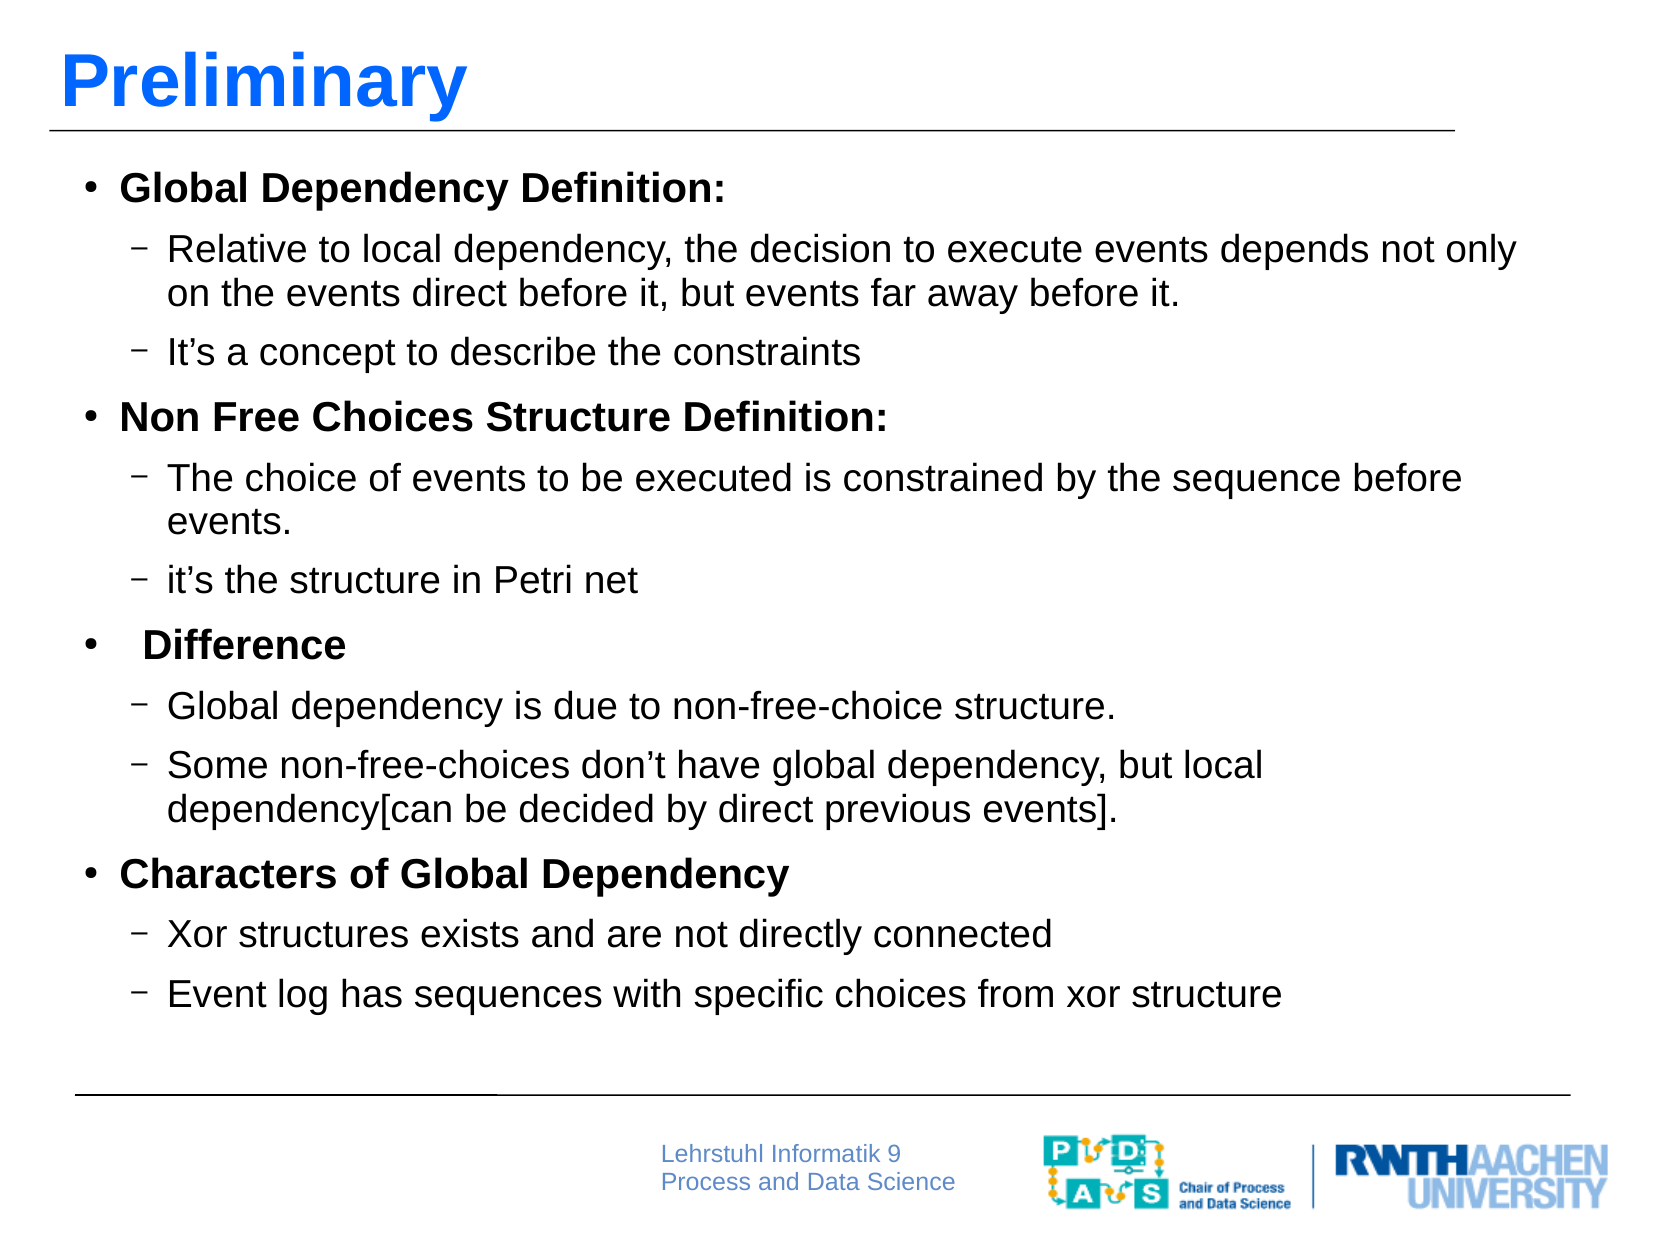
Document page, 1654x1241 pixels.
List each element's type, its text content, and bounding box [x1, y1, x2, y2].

picture [1005, 1090, 1647, 1241]
title Preliminary [60, 30, 1549, 131]
list Global Dependency Definition: Relative to local dependency, the decision to execute events depends not only on the events direct before it, but events far away before it. It’s a concept to describe the constraints Non Free Choices Structure Definition: The choice of events to be executed is constrained by the sequence before events. it’s the structure in Petri net Difference Global dependency is due to non-free-choice structure. Some non-free-choices don’t have global dependency, but local dependency[can be decided by direct previous events]. Characters of Global Dependency Xor structures exists and are not directly connected Event log has sequences with specific choices from xor structure [71, 165, 1561, 1021]
